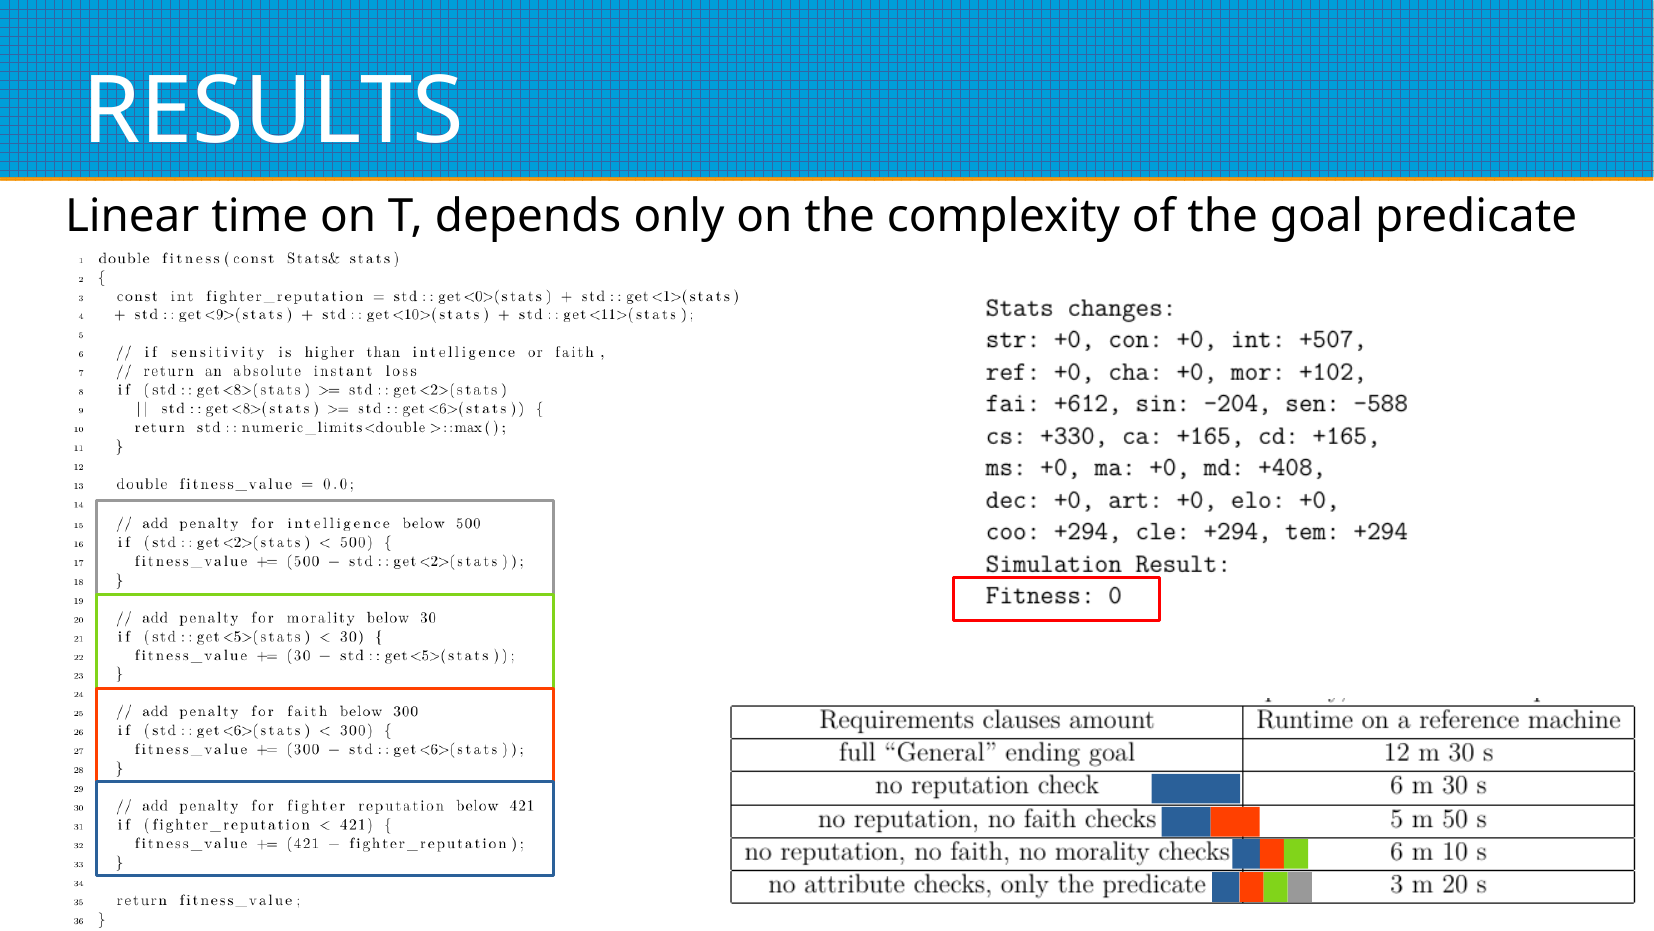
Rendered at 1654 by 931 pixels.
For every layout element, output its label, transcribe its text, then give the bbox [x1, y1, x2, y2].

text_box [1232, 839, 1309, 869]
title RESULTS [82, 14, 1571, 171]
text_box [1161, 806, 1260, 837]
picture [955, 579, 1158, 619]
picture [0, 248, 1654, 929]
text_box [1212, 872, 1312, 902]
text_box Linear time on T, depends only on the complexity of the goal predicate [59, 178, 1404, 249]
picture [953, 282, 1447, 621]
text_box [1151, 773, 1241, 804]
